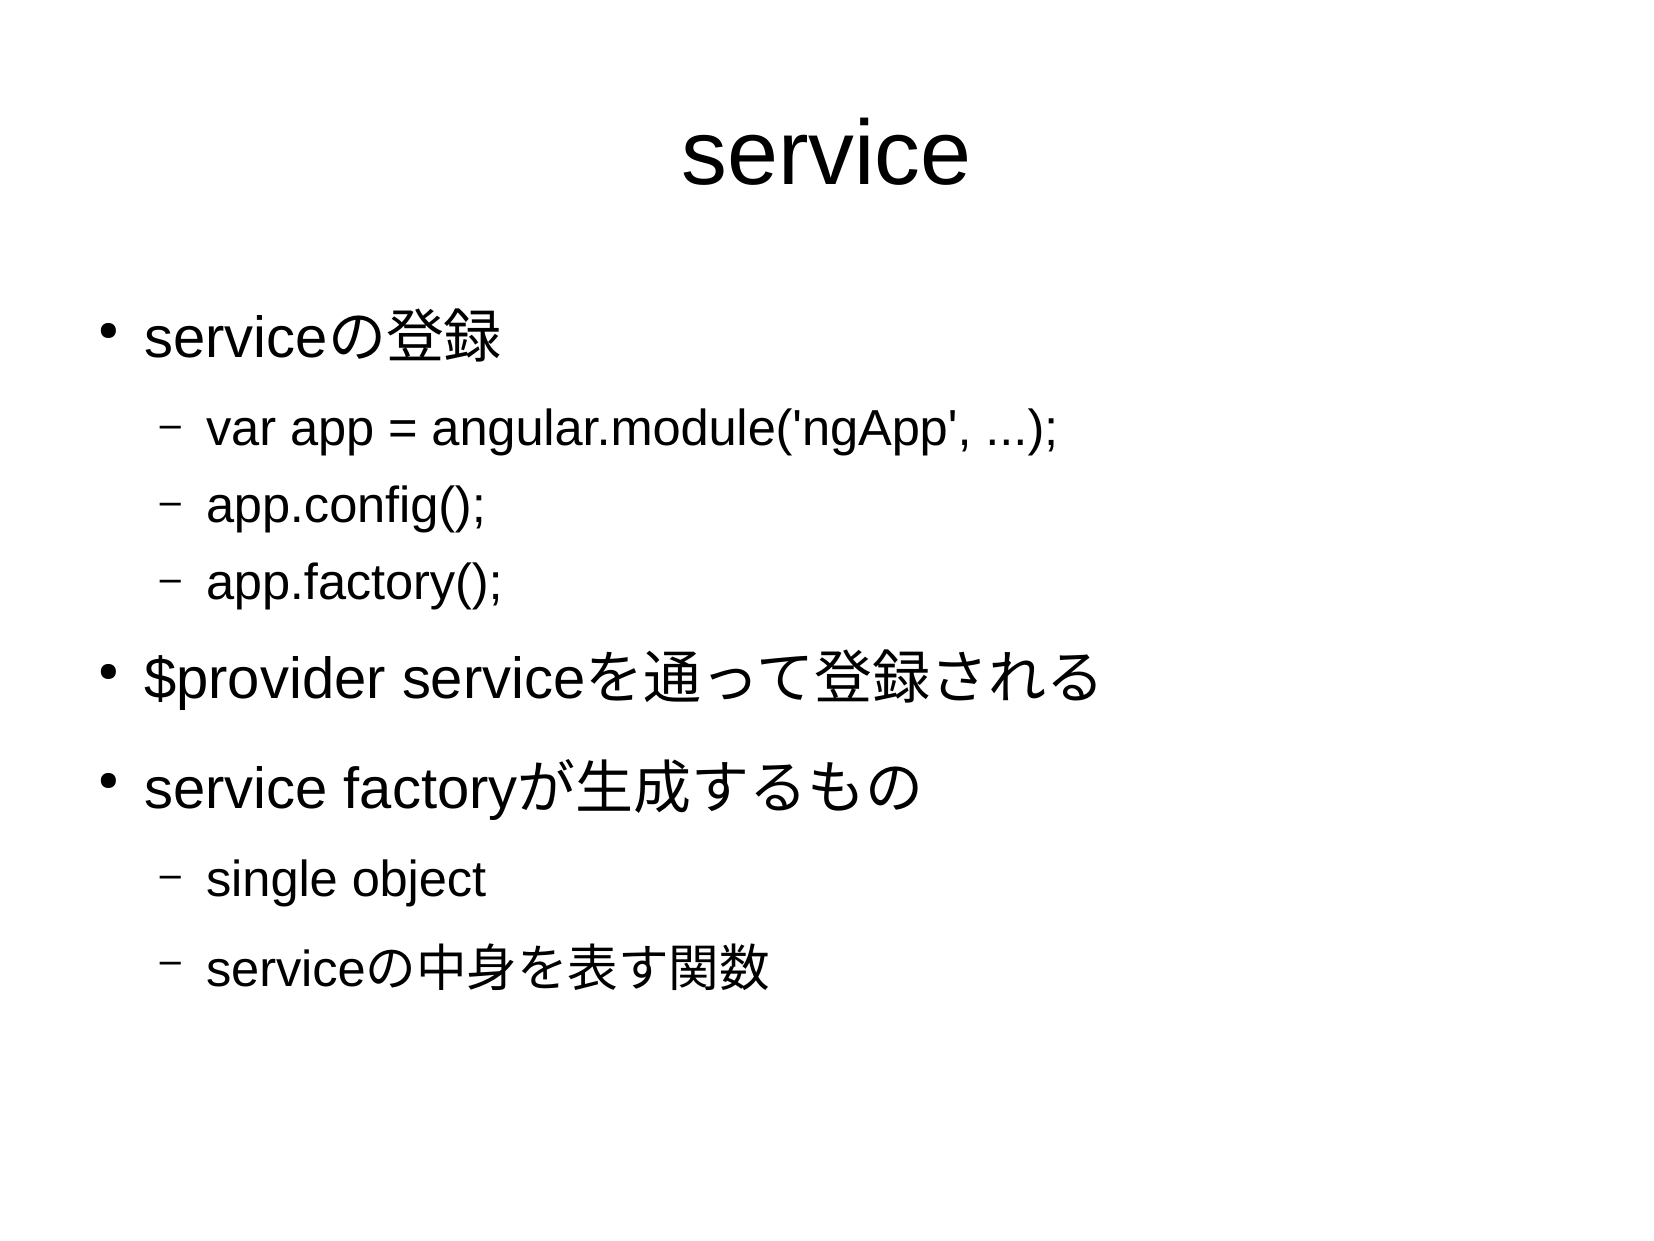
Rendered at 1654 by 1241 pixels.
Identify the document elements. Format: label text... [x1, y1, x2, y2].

title service [82, 49, 1571, 257]
list serviceの登録 var app = angular.module('ngApp', ...); app.config(); app.factory(); $provider serviceを通って登録される service factoryが生成するもの single object serviceの中身を表す関数 [82, 290, 1571, 1010]
